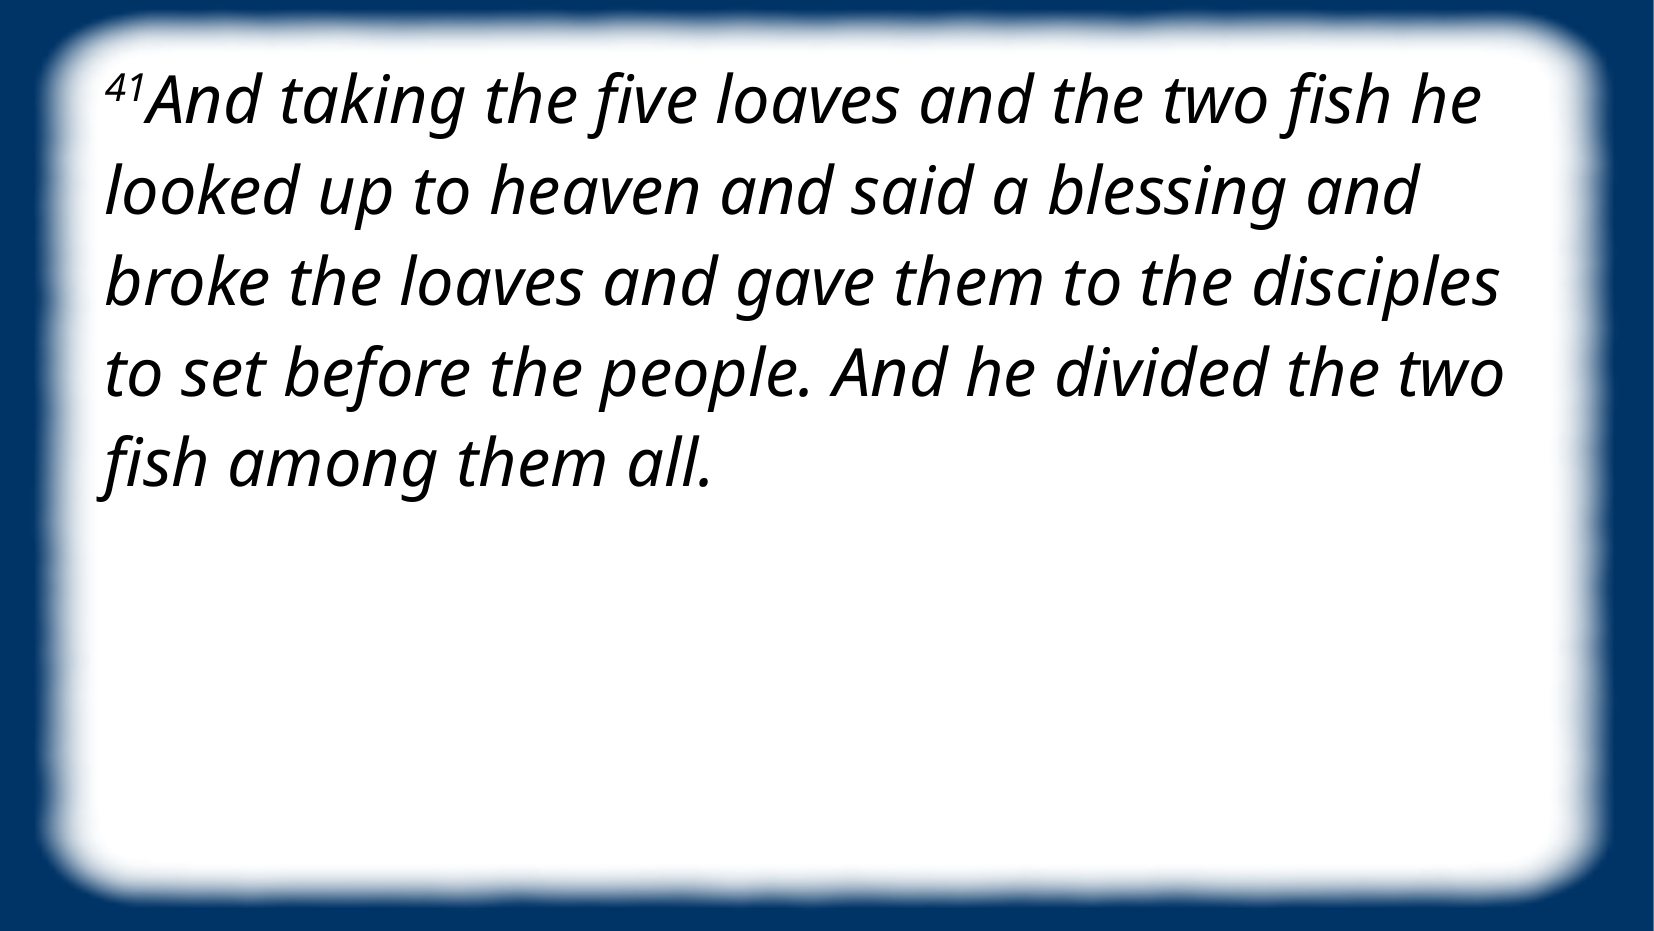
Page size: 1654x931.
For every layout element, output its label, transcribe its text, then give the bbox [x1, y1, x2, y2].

text_box 41And taking the five loaves and the two fish he looked up to heaven and said a blessing and broke the loaves and gave them to the disciples to set before the people. And he divided the two fish among them all. [90, 45, 1561, 504]
picture [0, 0, 1654, 931]
